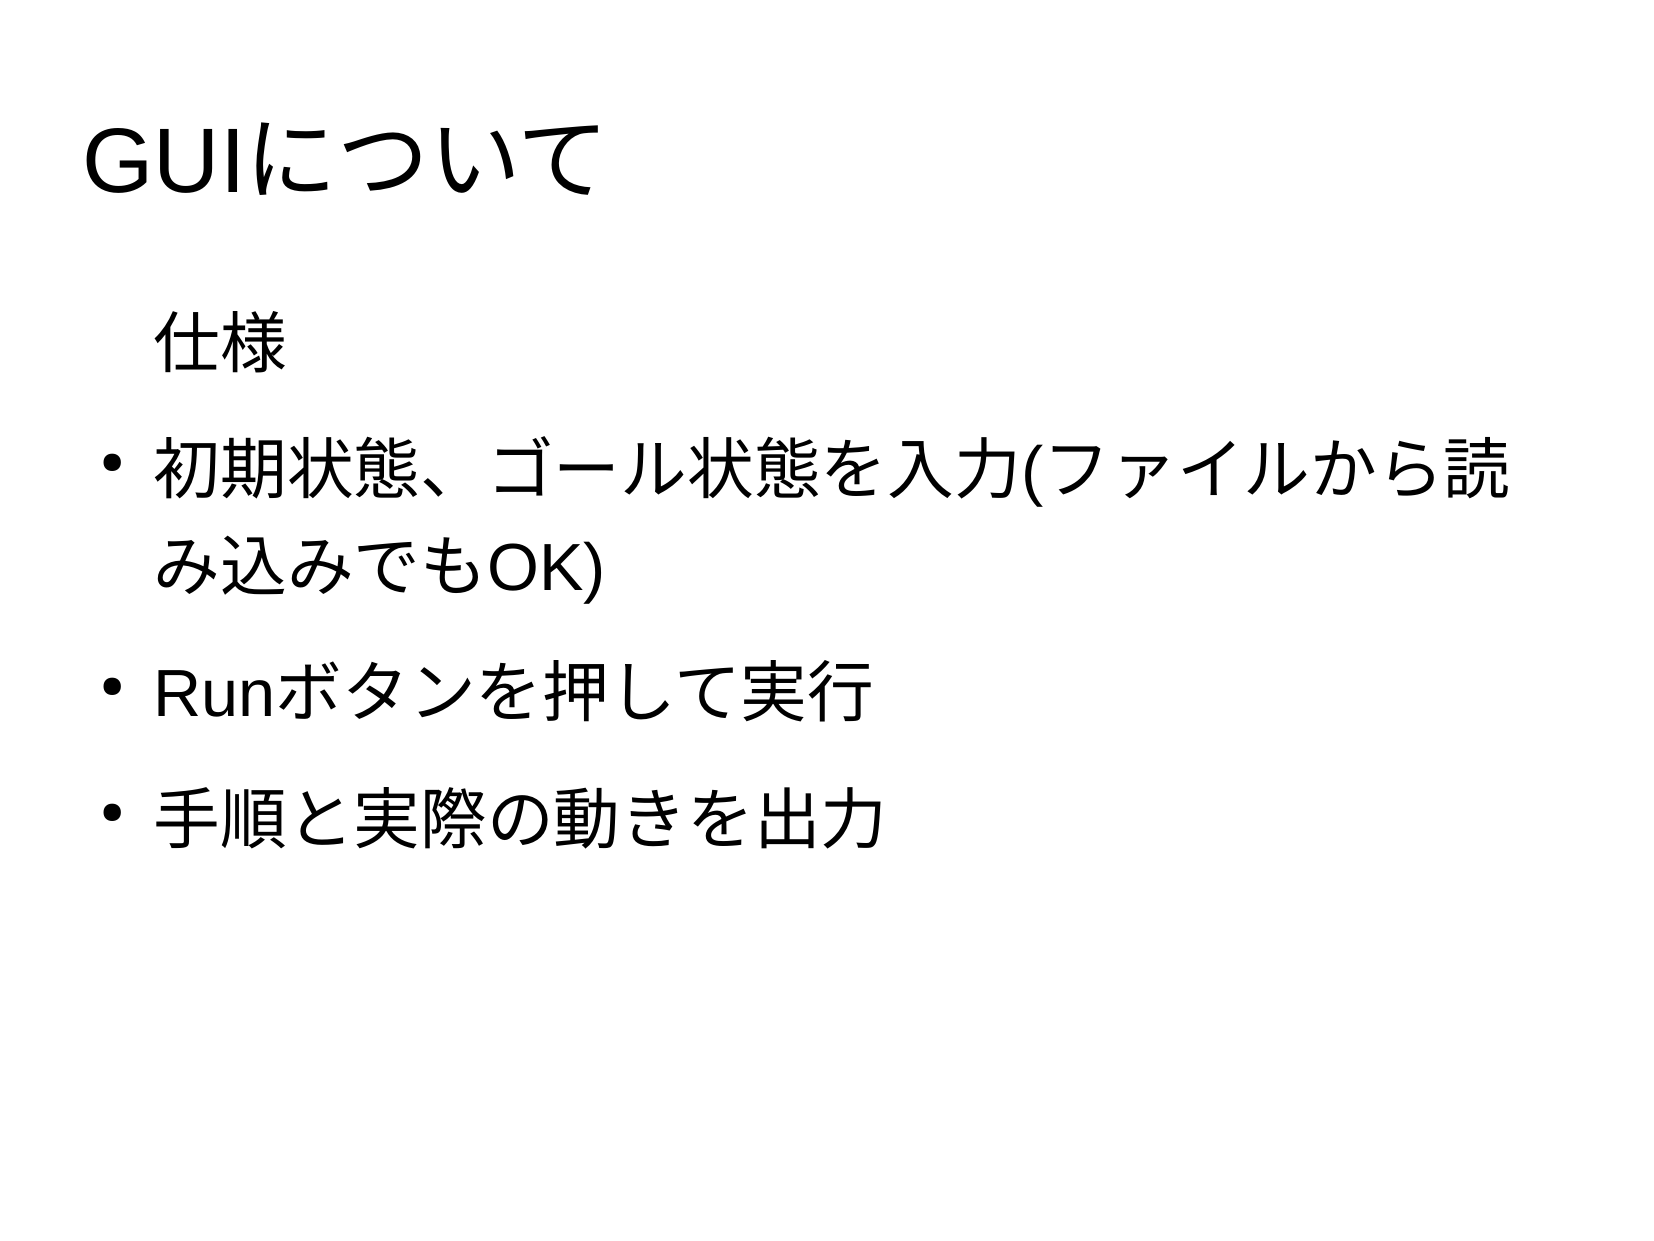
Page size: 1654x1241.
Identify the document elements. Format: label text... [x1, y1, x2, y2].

list 仕様 初期状態、ゴール状態を入力(ファイルから読み込みでもOK) Runボタンを押して実行 手順と実際の動きを出力 [82, 290, 1538, 1010]
title GUIについて [82, 49, 1571, 257]
